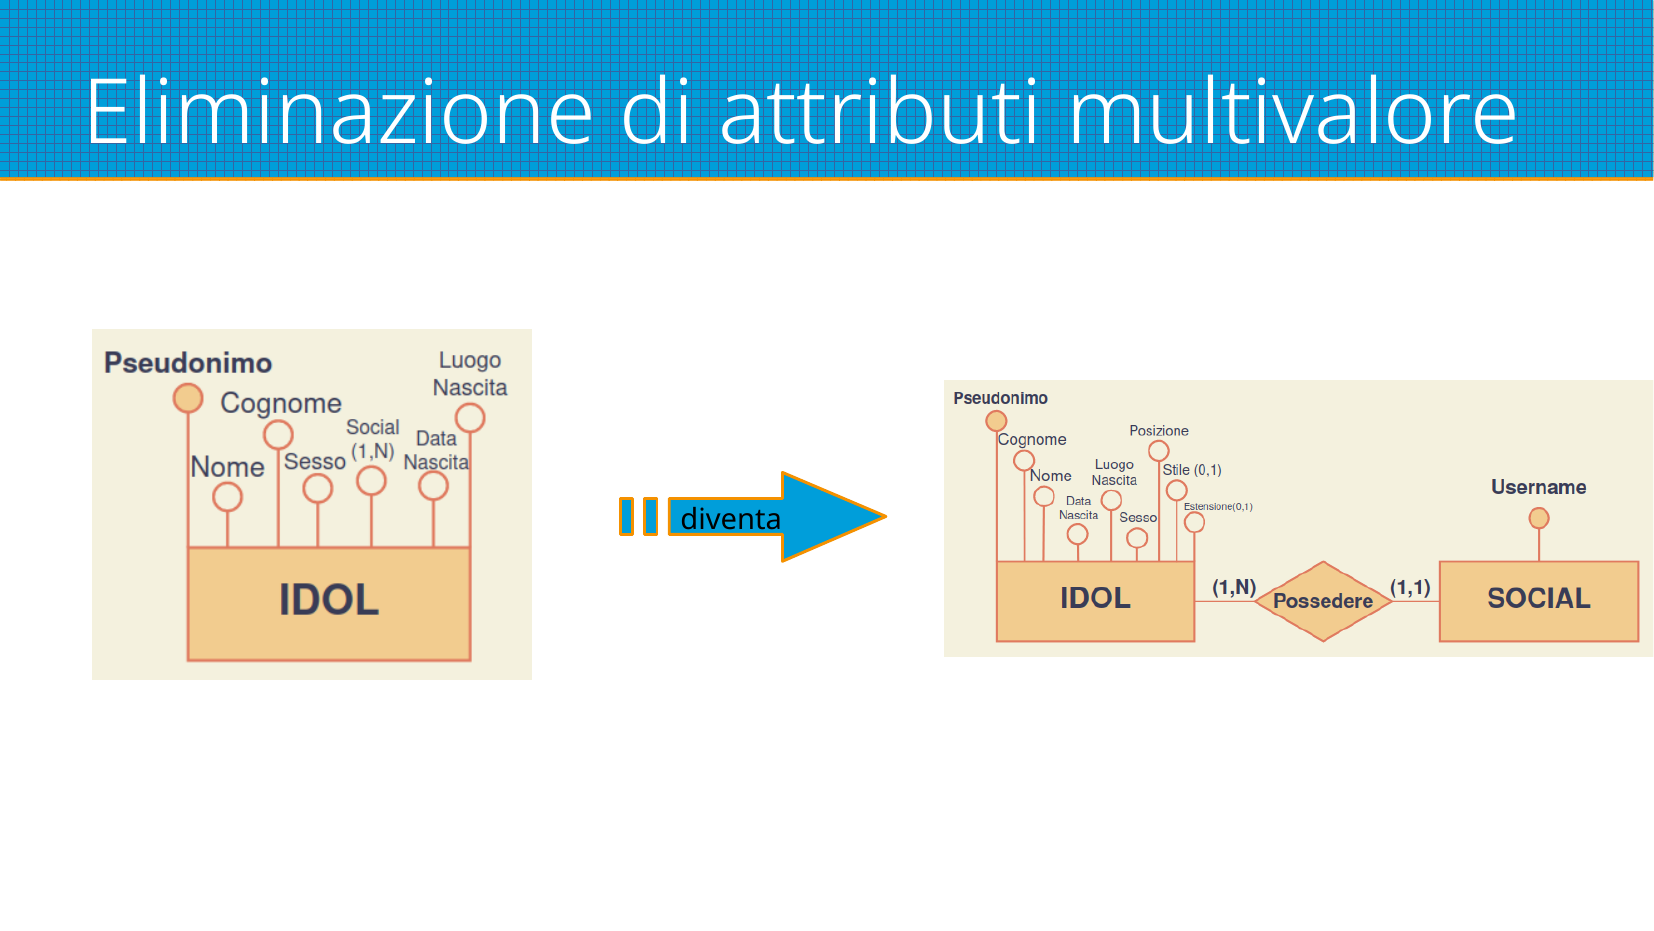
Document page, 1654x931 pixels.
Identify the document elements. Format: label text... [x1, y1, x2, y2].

text_box diventa [674, 492, 793, 544]
text_box [782, 472, 886, 562]
text_box [620, 498, 633, 535]
picture [944, 380, 1654, 657]
text_box [669, 498, 674, 535]
title Eliminazione di attributi multivalore [82, 14, 1571, 171]
picture [92, 329, 532, 680]
text_box [644, 498, 657, 535]
